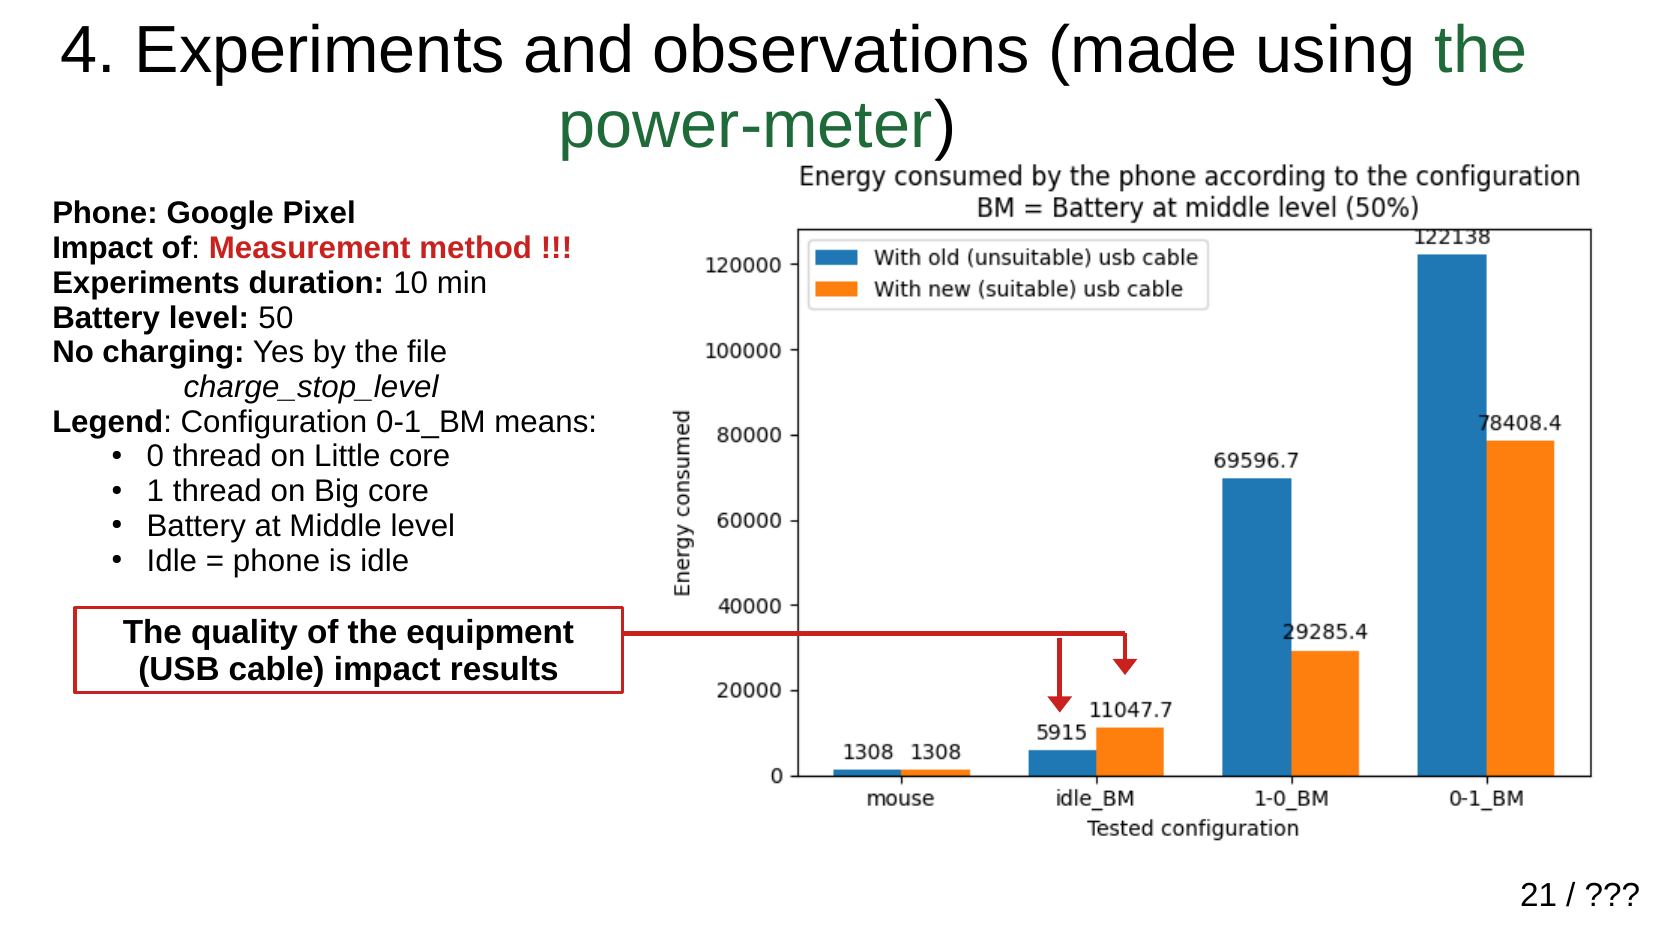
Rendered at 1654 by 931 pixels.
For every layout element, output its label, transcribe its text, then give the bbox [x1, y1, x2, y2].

text_box 21 / ??? [1505, 868, 1654, 931]
text_box Phone: Google Pixel Impact of: Measurement method !!! Experiments duration: 10 min Battery level: 50 No charging: Yes by the file charge_stop_level Legend: Configuration 0-1_BM means: 0 thread on Little core 1 thread on Big core Battery at Middle level Idle = phone is idle [37, 188, 863, 611]
text_box The quality of the equipment (USB cable) impact results [75, 607, 623, 693]
title 4. Experiments and observations (made using the power-meter) [60, 11, 1654, 162]
picture [652, 162, 1613, 863]
